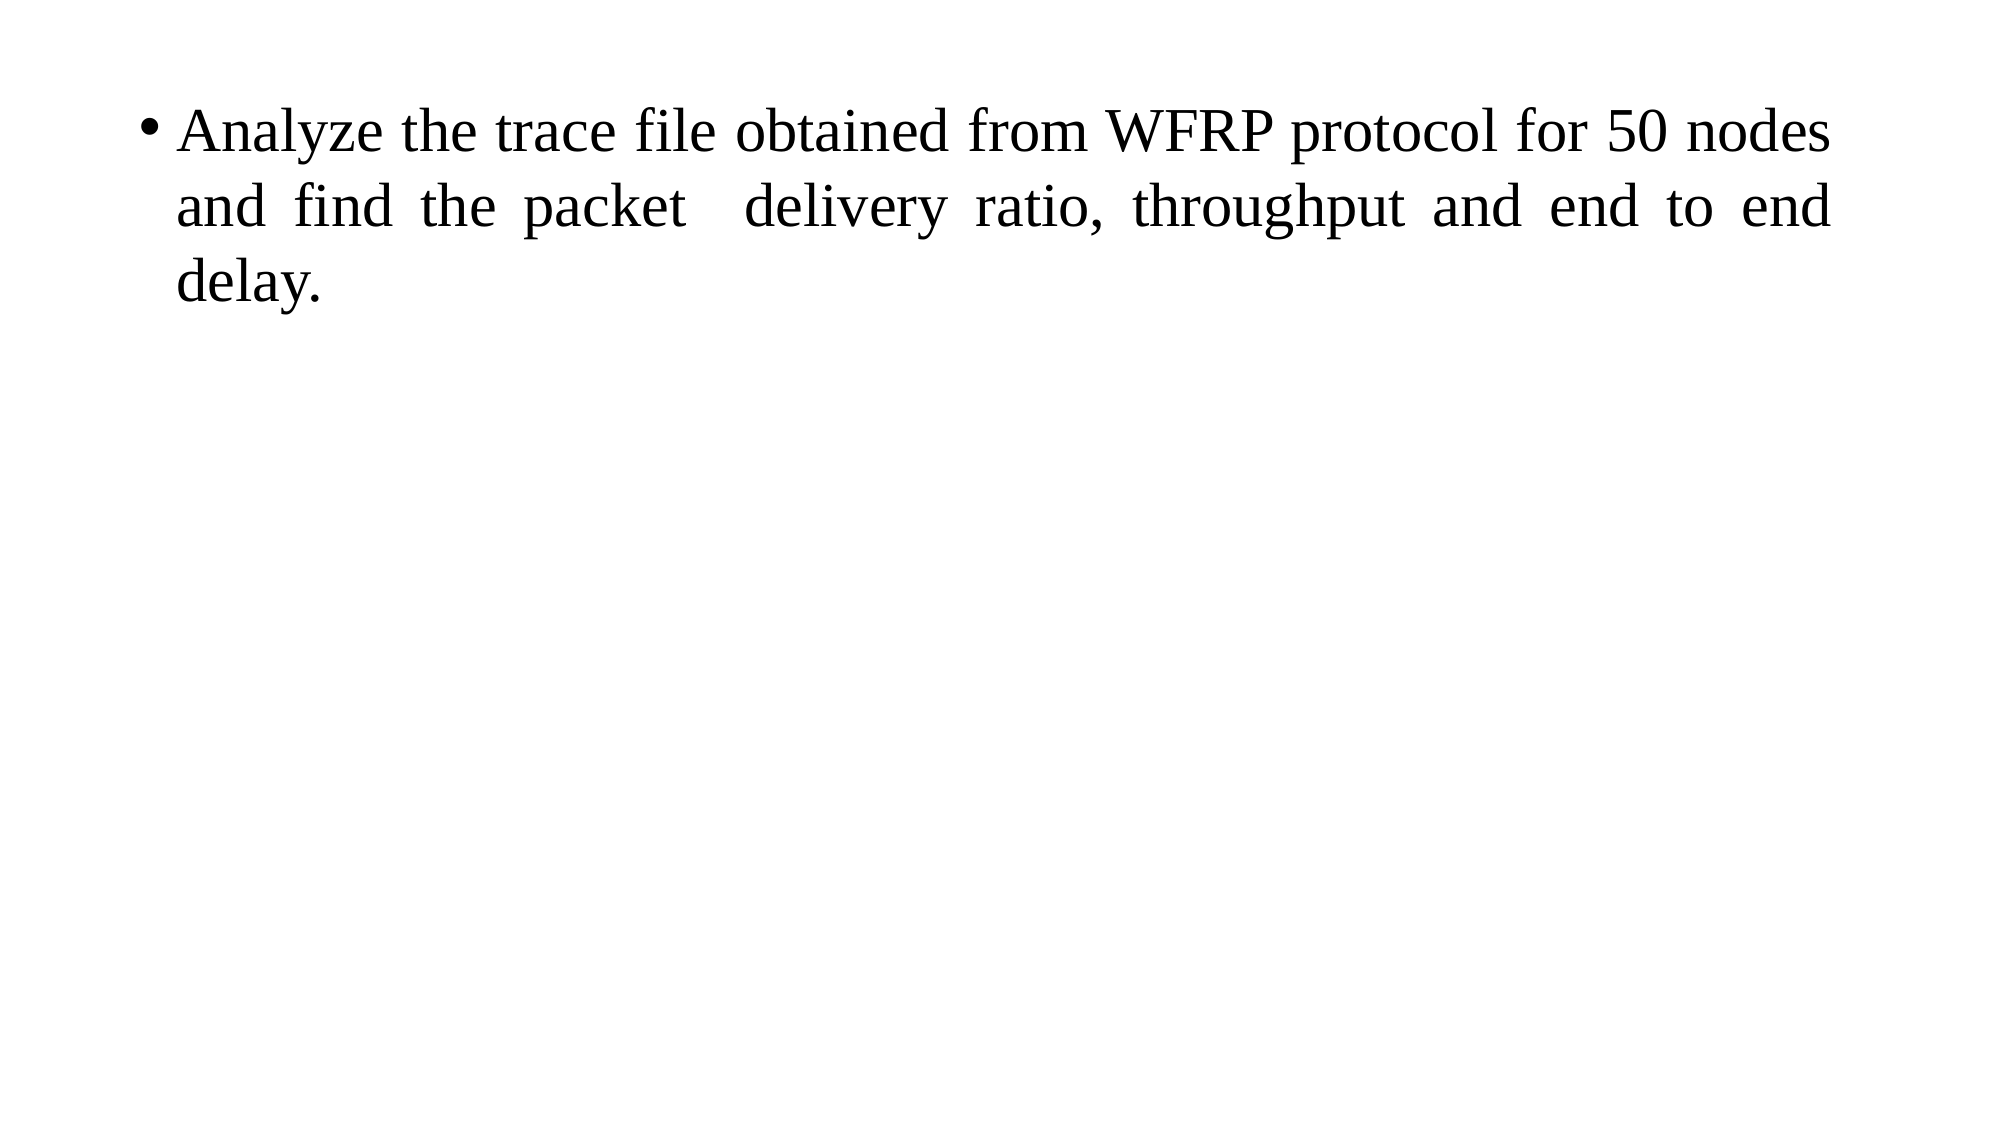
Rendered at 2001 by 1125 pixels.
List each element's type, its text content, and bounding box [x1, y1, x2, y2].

list Analyze the trace file obtained from WFRP protocol for 50 nodes and find the packet delivery ratio, throughput and end to end delay. [123, 81, 1849, 796]
